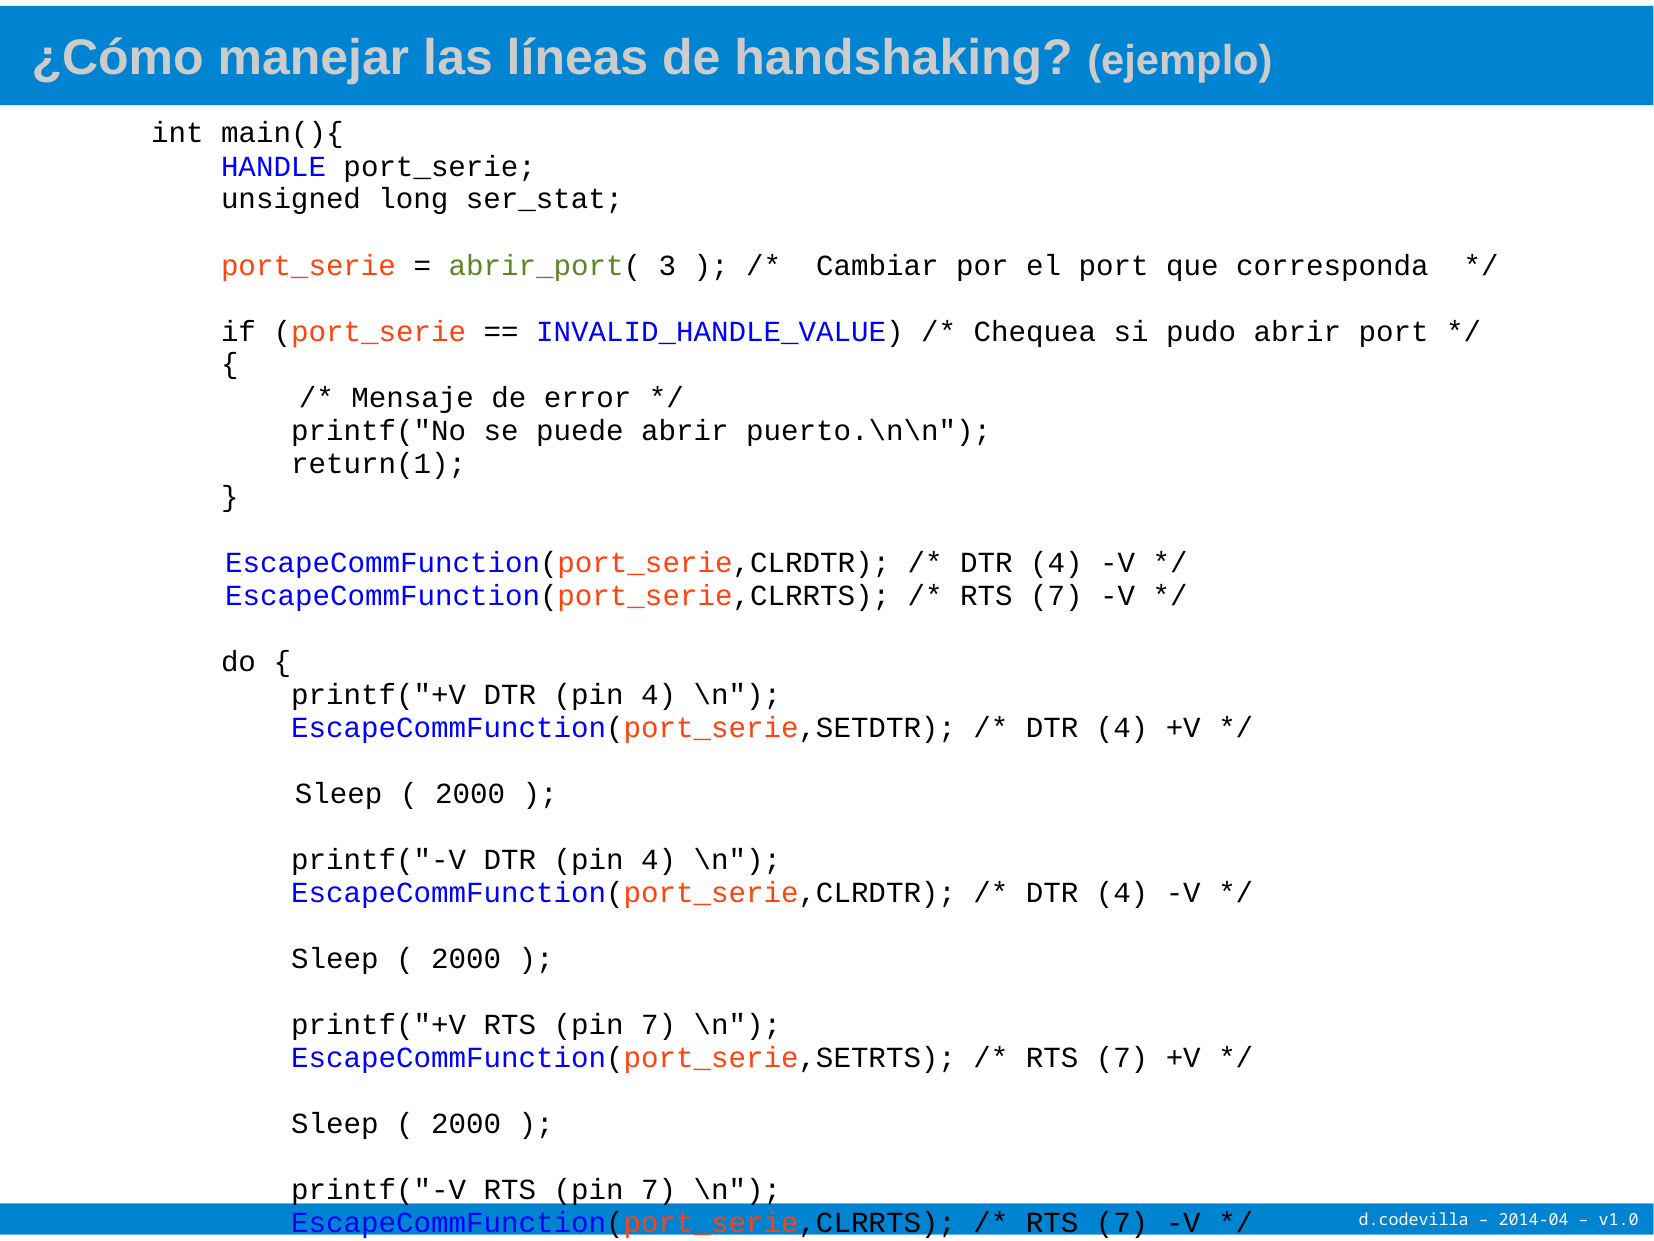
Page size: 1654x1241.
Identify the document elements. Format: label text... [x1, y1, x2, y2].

text_box int main(){ HANDLE port_serie; unsigned long ser_stat; port_serie = abrir_port( 3 ); /* Cambiar por el port que corresponda */ if (port_serie == INVALID_HANDLE_VALUE) /* Chequea si pudo abrir port */ { /* Mensaje de error */ printf("No se puede abrir puerto.\n\n"); return(1); } EscapeCommFunction(port_serie,CLRDTR); /* DTR (4) -V */ EscapeCommFunction(port_serie,CLRRTS); /* RTS (7) -V */ do { printf("+V DTR (pin 4) \n"); EscapeCommFunction(port_serie,SETDTR); /* DTR (4) +V */ Sleep ( 2000 ); printf("-V DTR (pin 4) \n"); EscapeCommFunction(port_serie,CLRDTR); /* DTR (4) -V */ Sleep ( 2000 ); printf("+V RTS (pin 7) \n"); EscapeCommFunction(port_serie,SETRTS); /* RTS (7) +V */ Sleep ( 2000 ); printf("-V RTS (pin 7) \n"); EscapeCommFunction(port_serie,CLRRTS); /* RTS (7) -V */ [136, 111, 1518, 1241]
text_box ¿Cómo manejar las líneas de handshaking? (ejemplo) [16, 21, 1464, 93]
